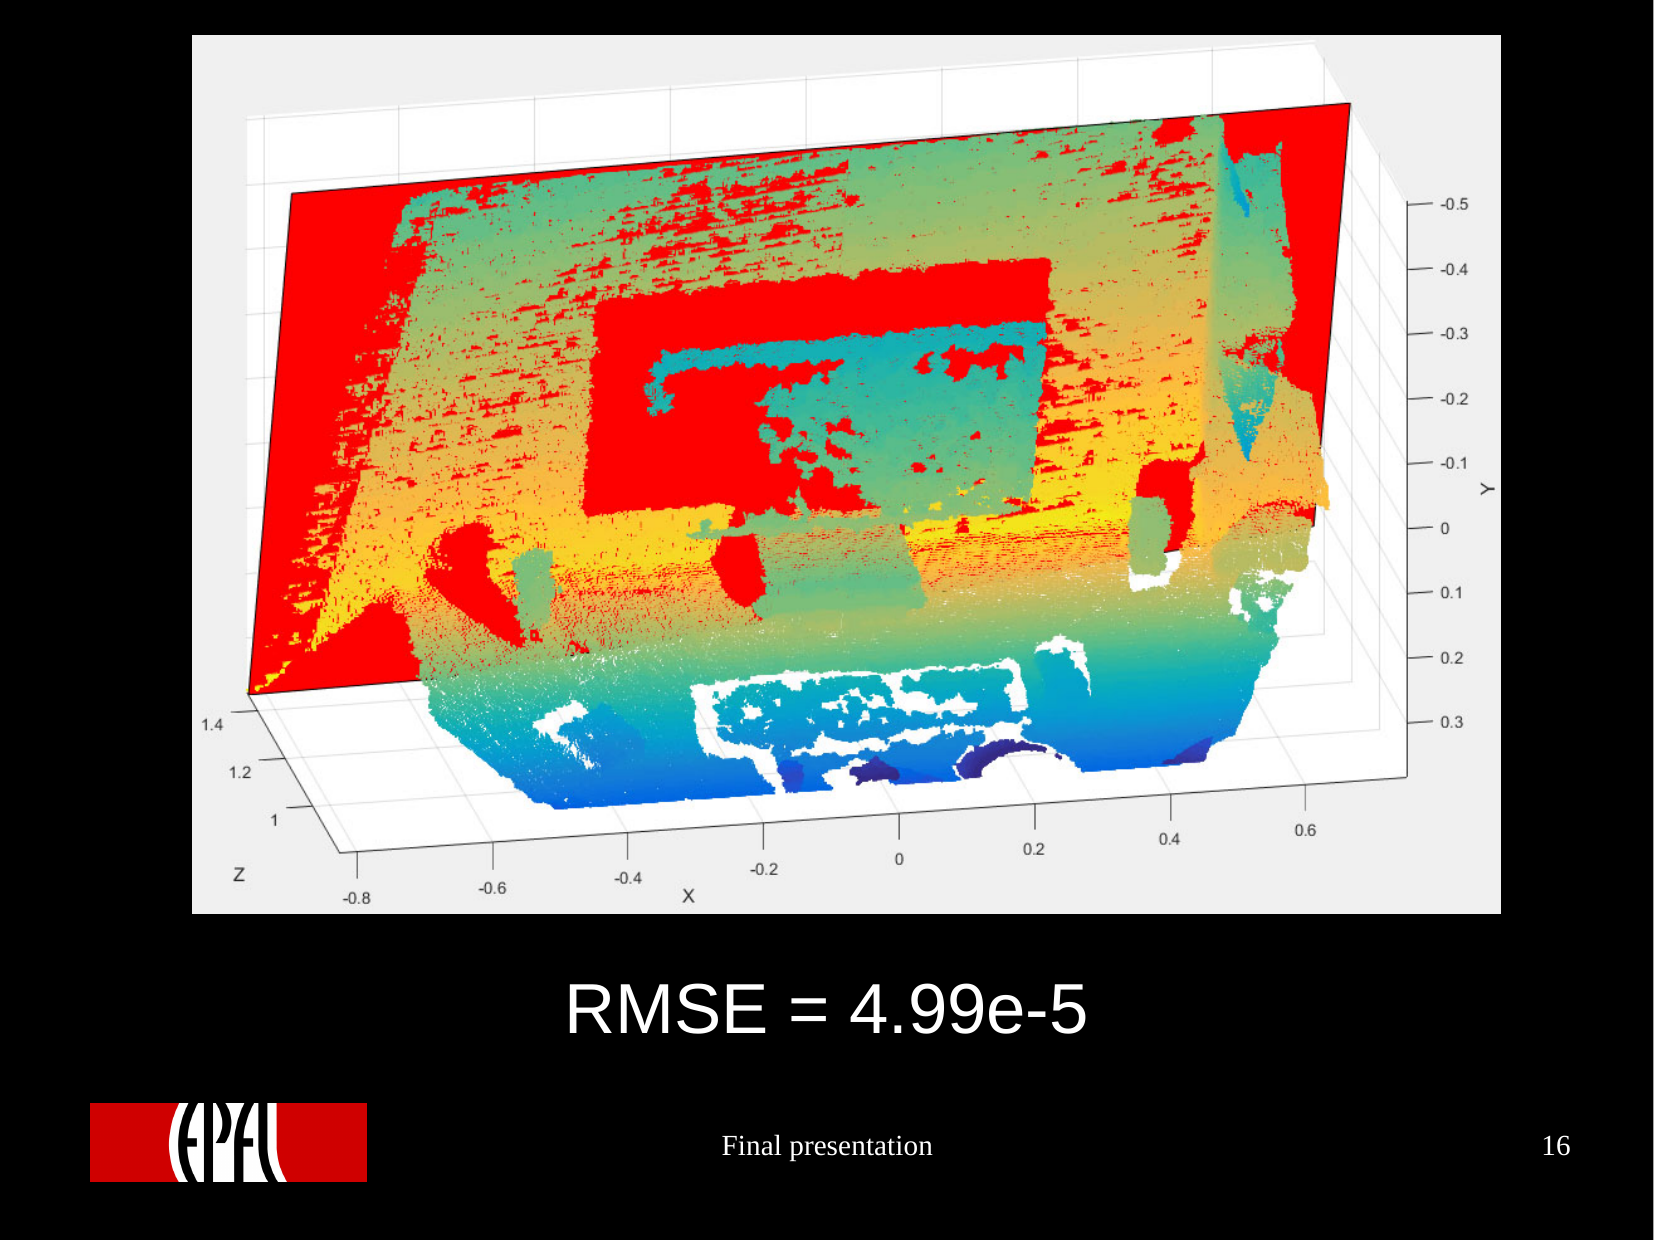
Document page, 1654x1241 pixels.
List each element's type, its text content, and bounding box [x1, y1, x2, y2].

picture [192, 35, 1501, 914]
subtitle RMSE = 4.99e-5 [82, 944, 1571, 1074]
picture [90, 1103, 367, 1182]
